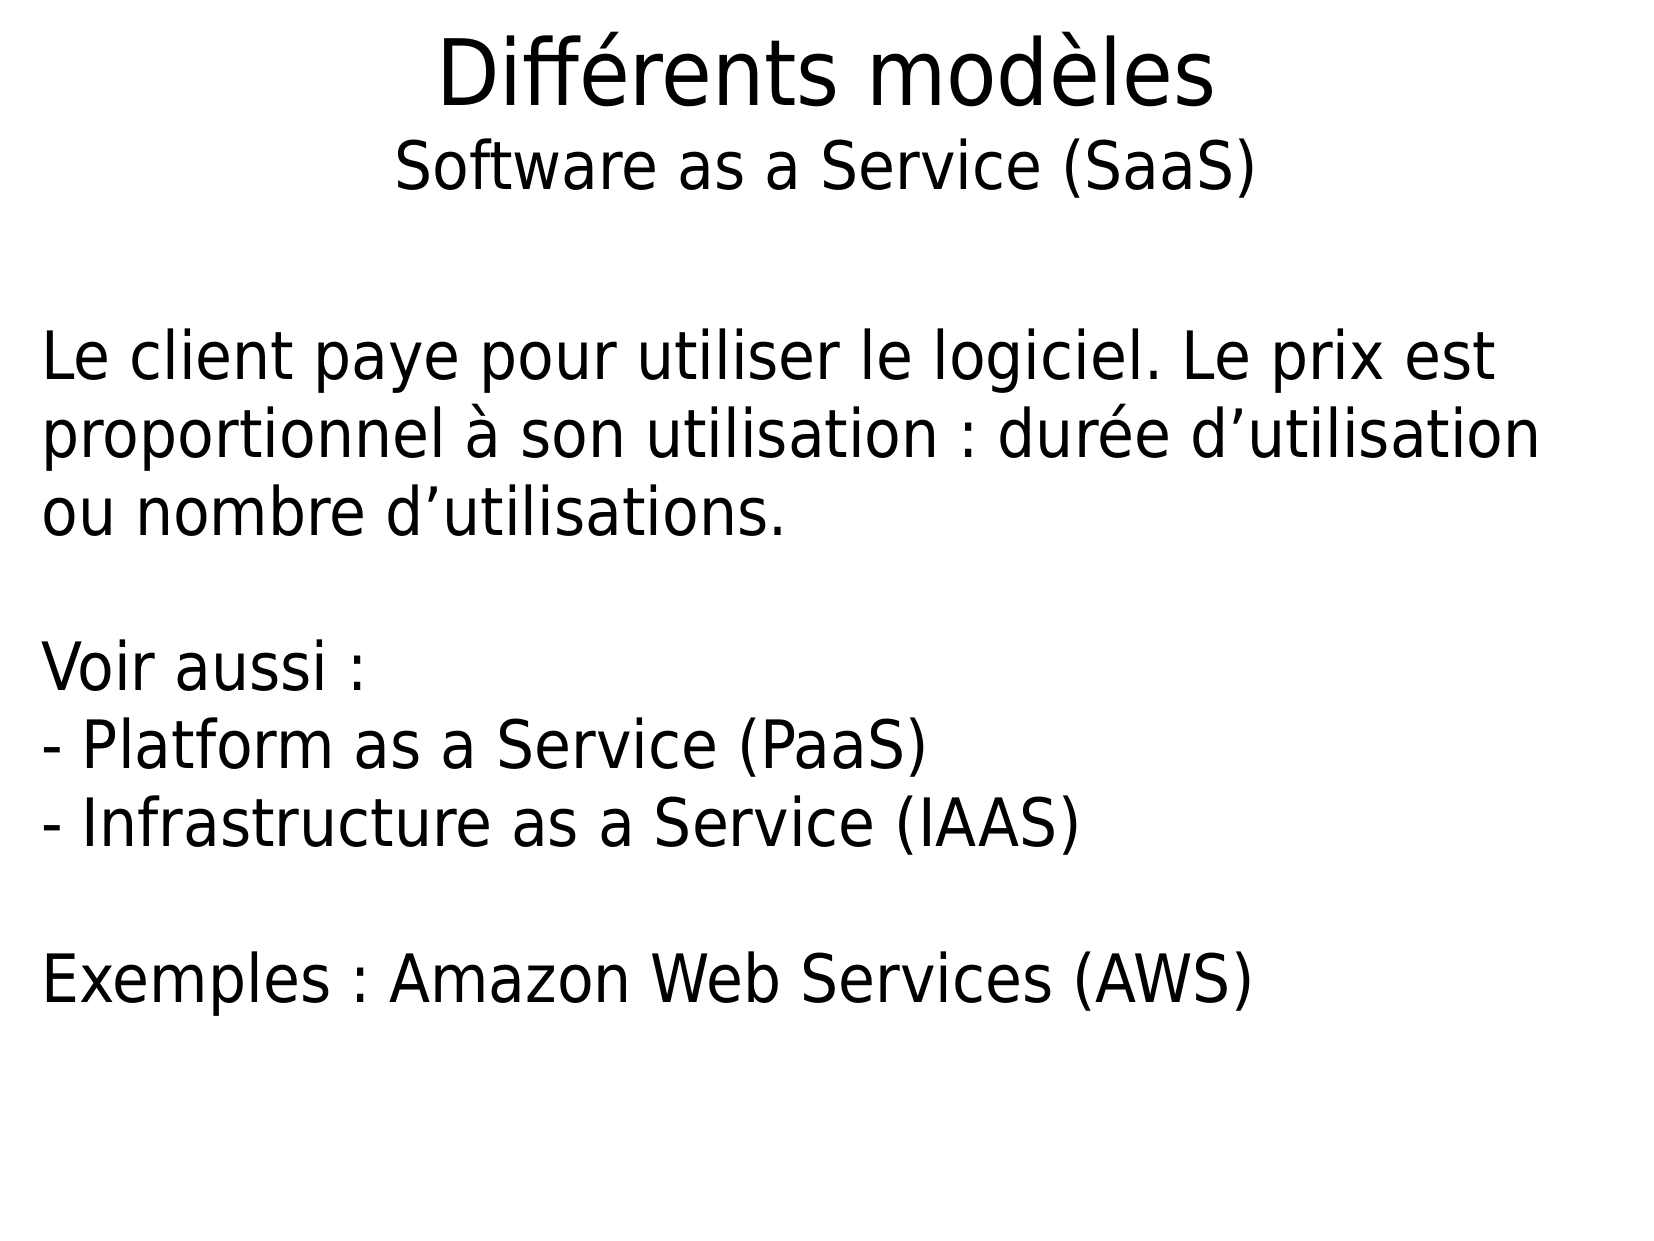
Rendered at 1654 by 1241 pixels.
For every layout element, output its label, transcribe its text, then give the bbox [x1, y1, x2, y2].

title Le client paye pour utiliser le logiciel. Le prix est proportionnel à son utilisation : durée d’utilisation ou nombre d’utilisations. Voir aussi : - Platform as a Service (PaaS) - Infrastructure as a Service (IAAS) Exemples : Amazon Web Services (AWS) [41, 240, 1613, 1201]
title Différents modèles Software as a Service (SaaS) [41, 12, 1613, 214]
